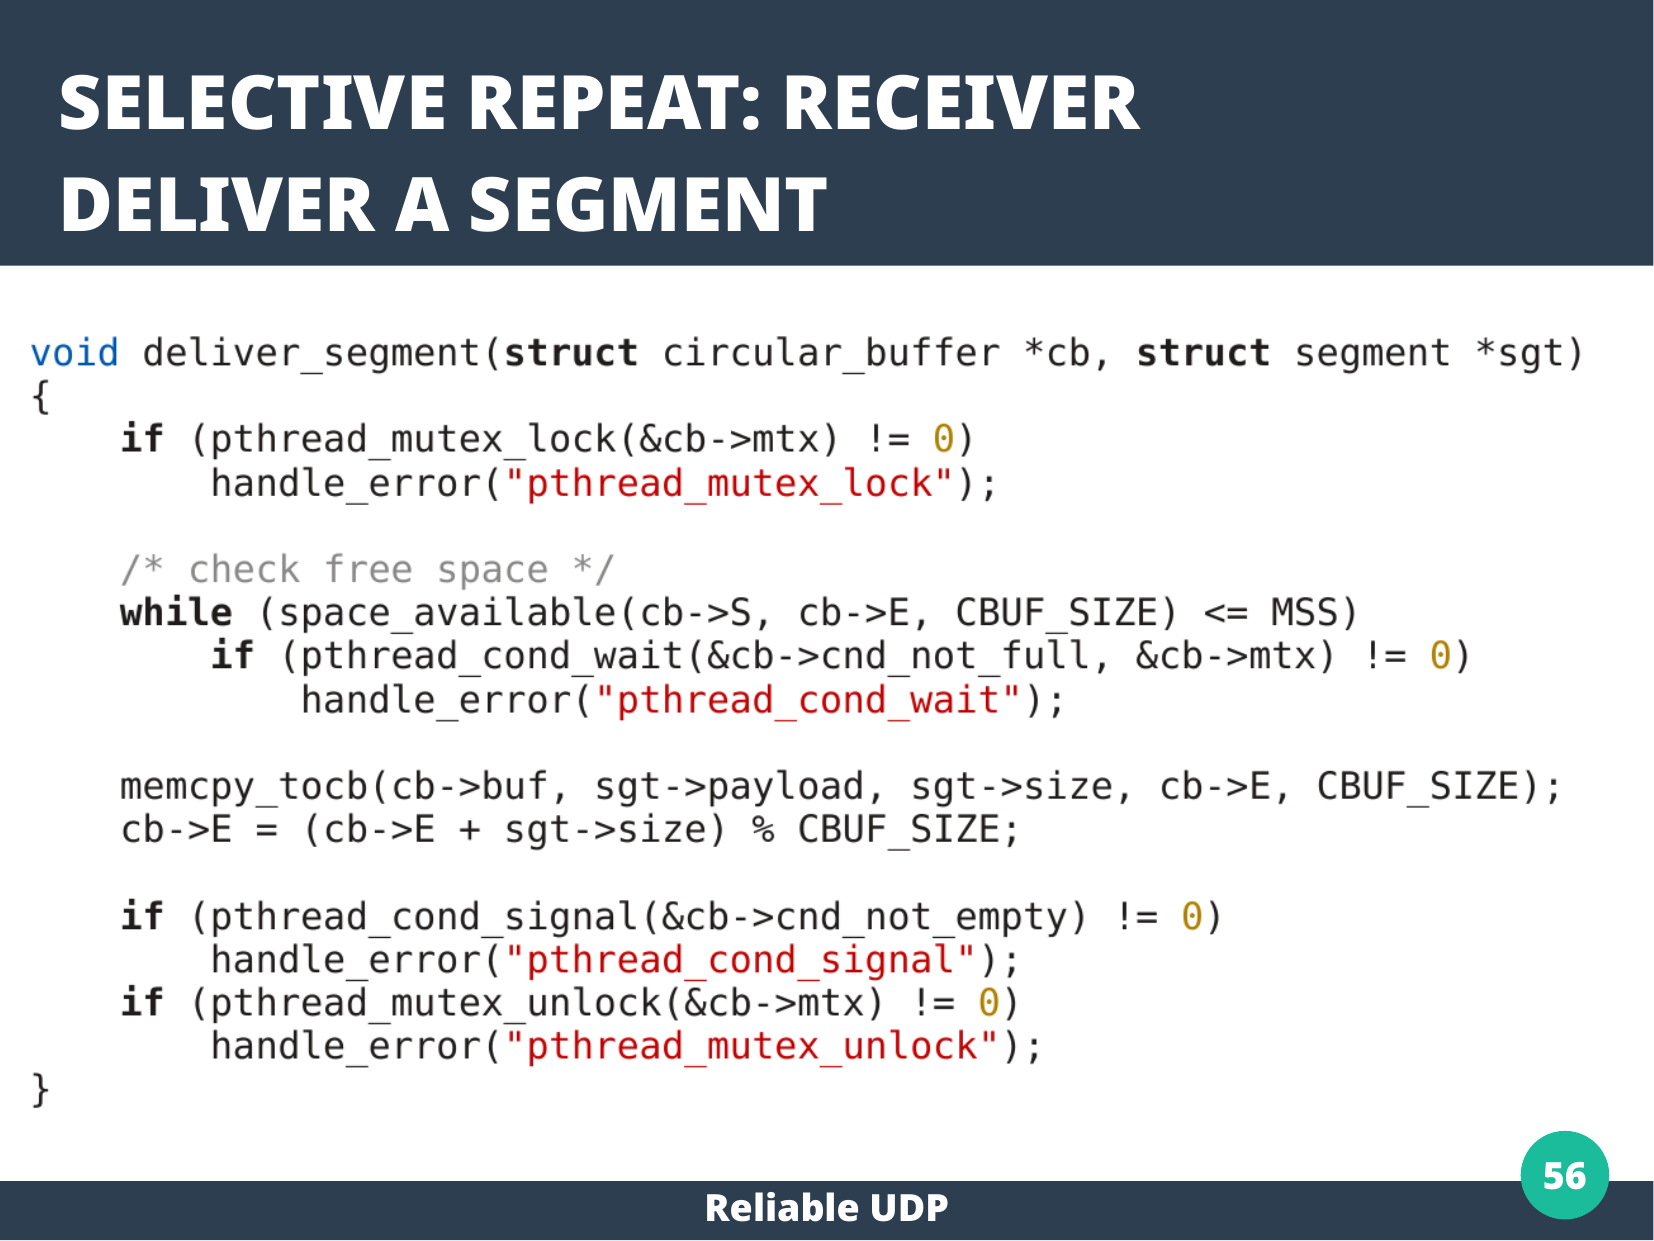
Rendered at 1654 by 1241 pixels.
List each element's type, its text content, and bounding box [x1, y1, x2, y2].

title SELECTIVE REPEAT: RECEIVER DELIVER A SEGMENT [59, 49, 1595, 207]
picture [15, 330, 1607, 1123]
